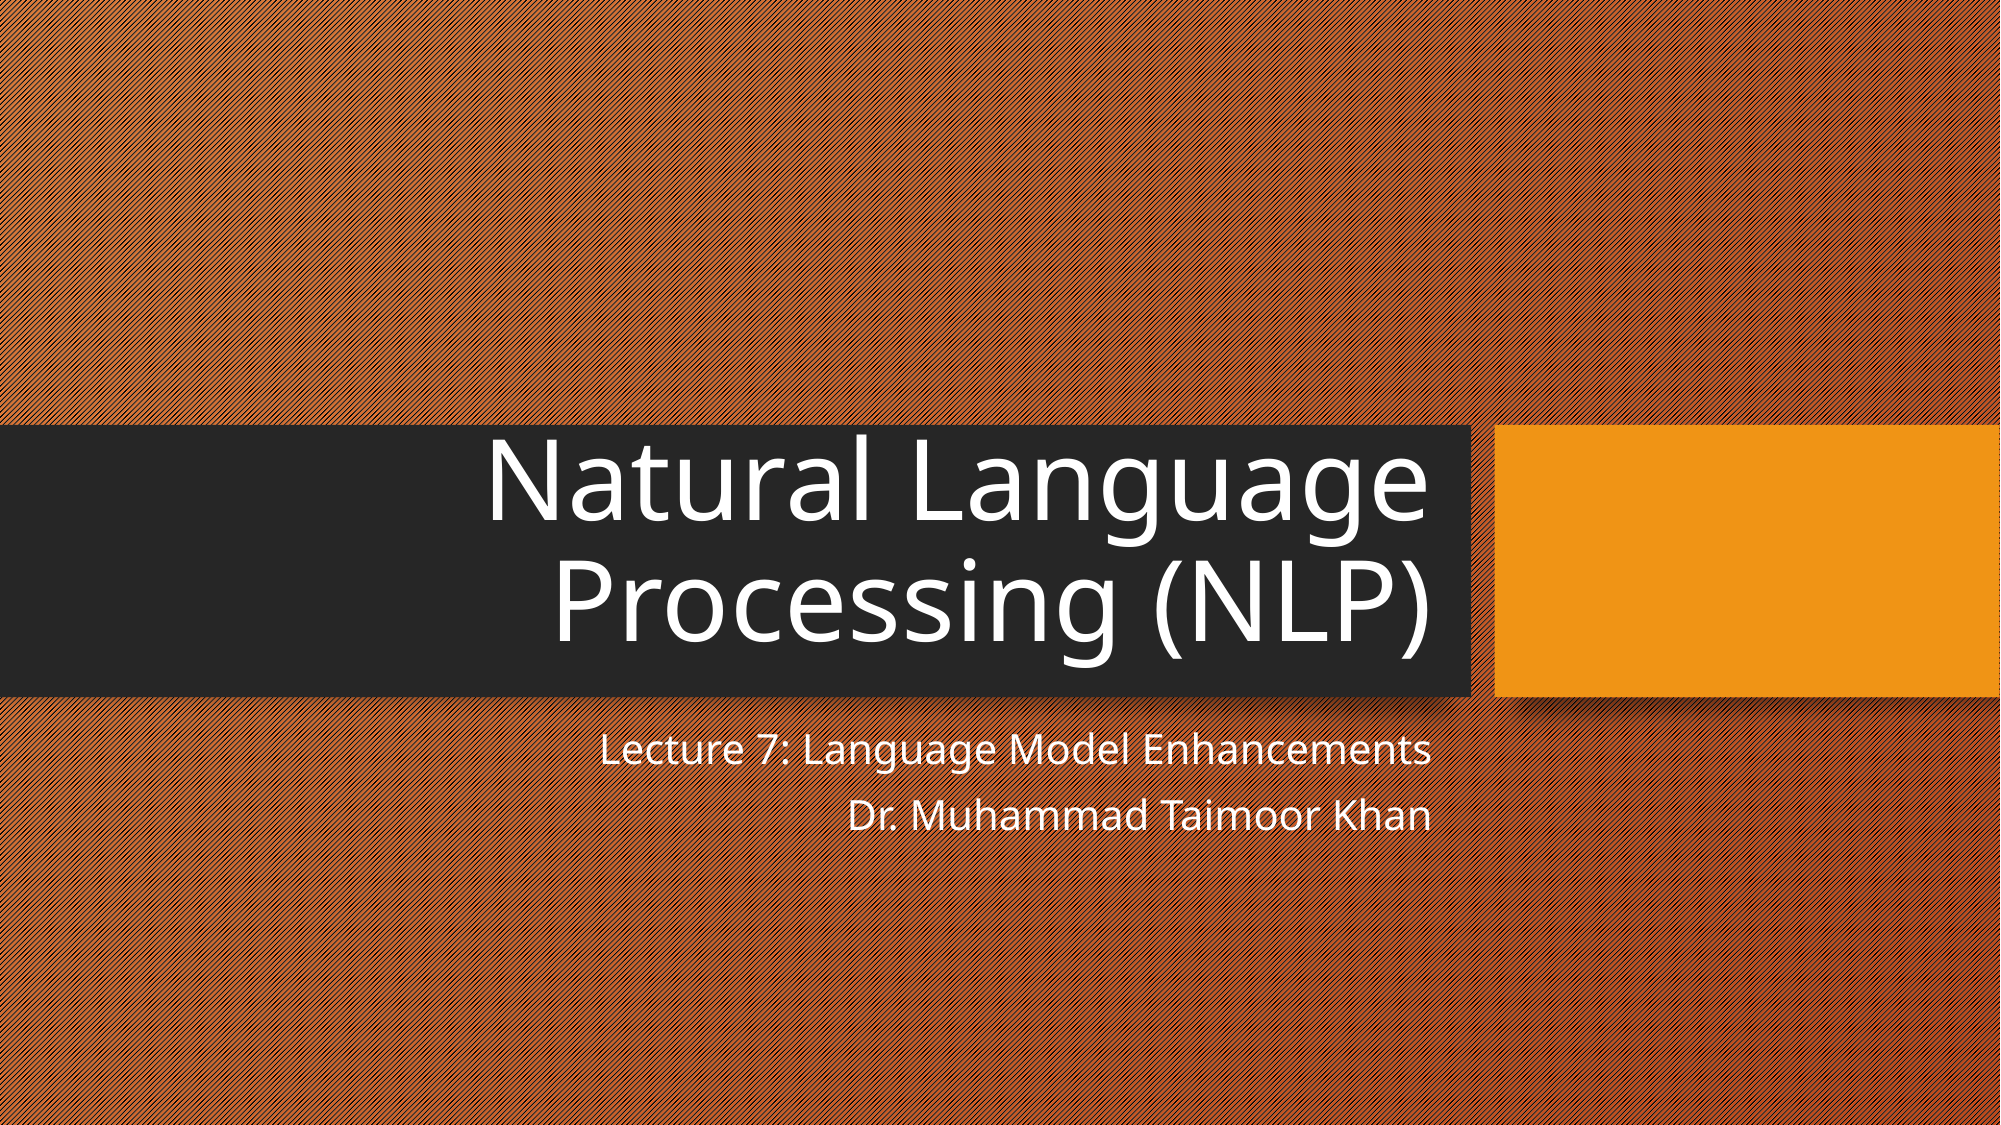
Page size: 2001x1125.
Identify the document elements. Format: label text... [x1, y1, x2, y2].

subtitle Lecture 7: Language Model Enhancements Dr. Muhammad Taimoor Khan [111, 720, 1448, 905]
picture [0, 0, 2000, 1125]
title Natural Language Processing (NLP) [111, 448, 1448, 674]
